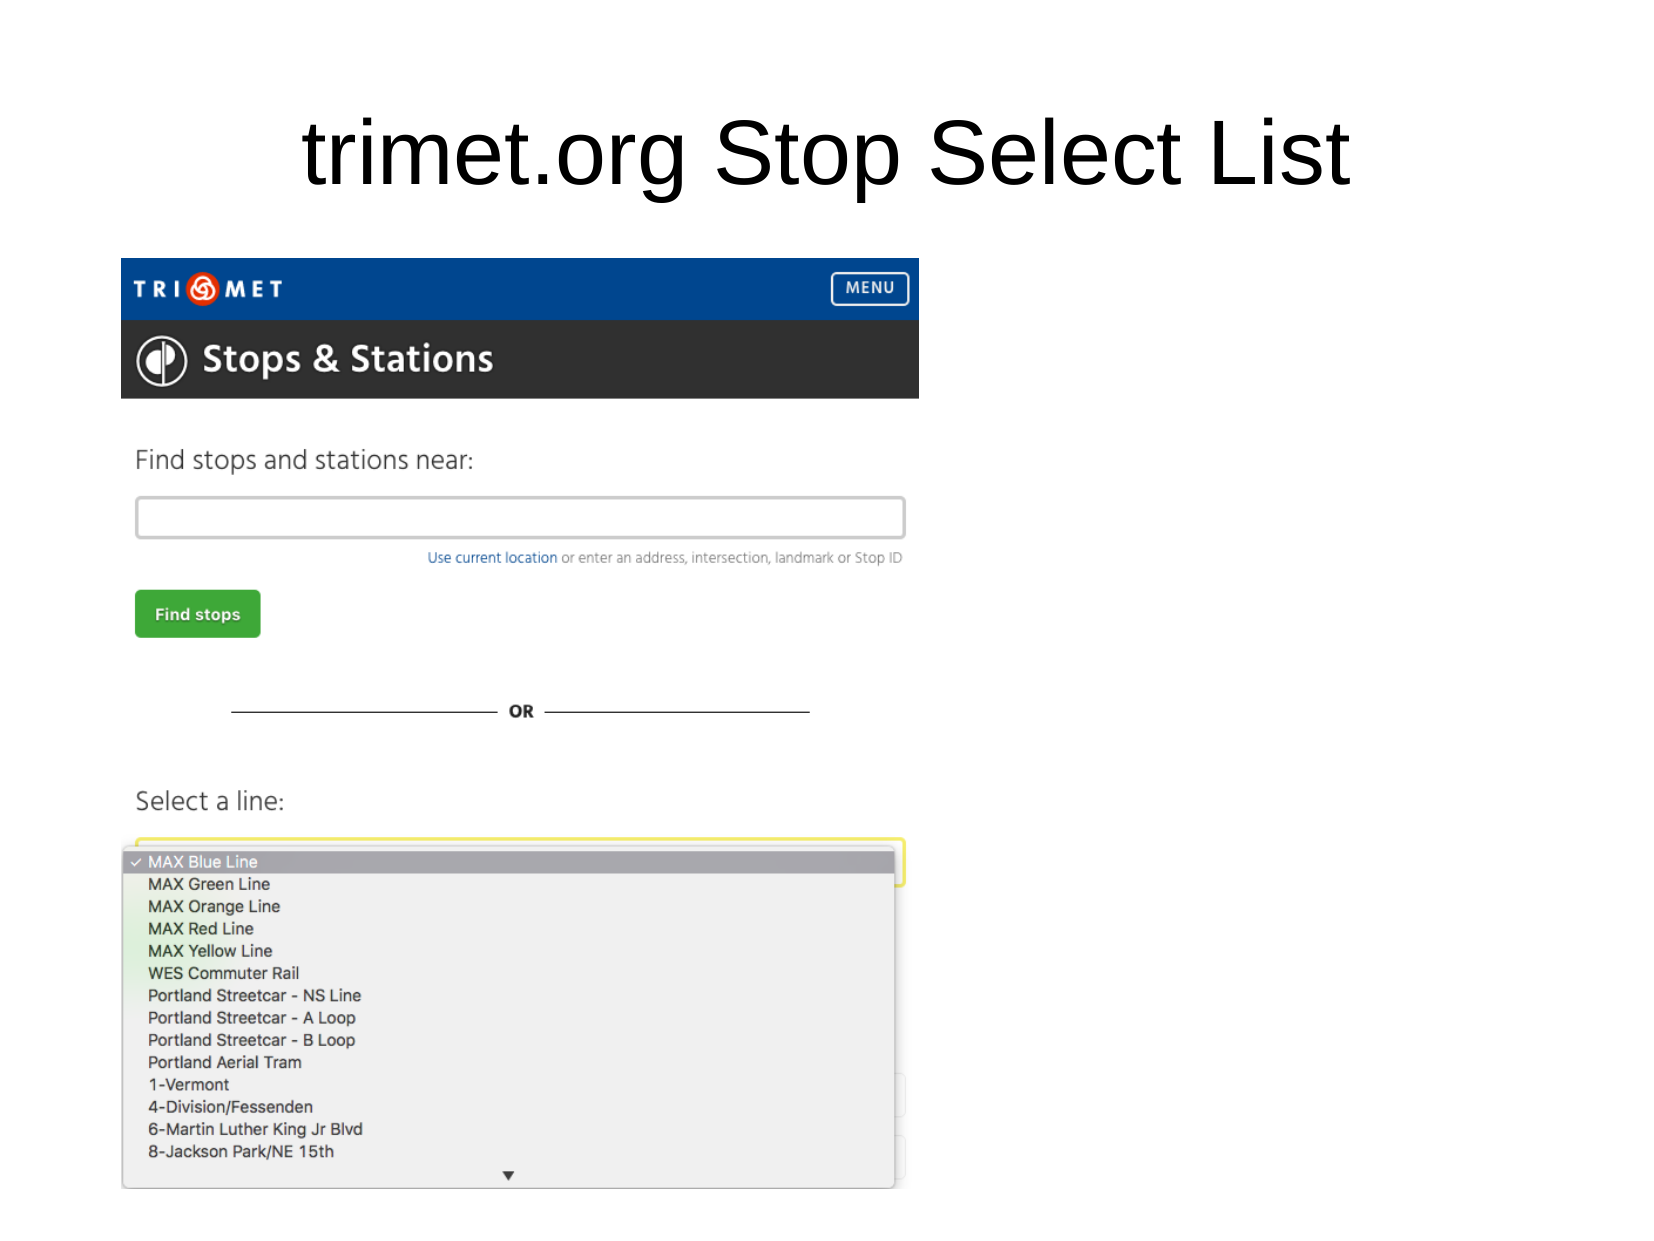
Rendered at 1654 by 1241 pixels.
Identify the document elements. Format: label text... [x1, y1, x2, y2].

picture [121, 258, 919, 1189]
title trimet.org Stop Select List [82, 49, 1571, 257]
